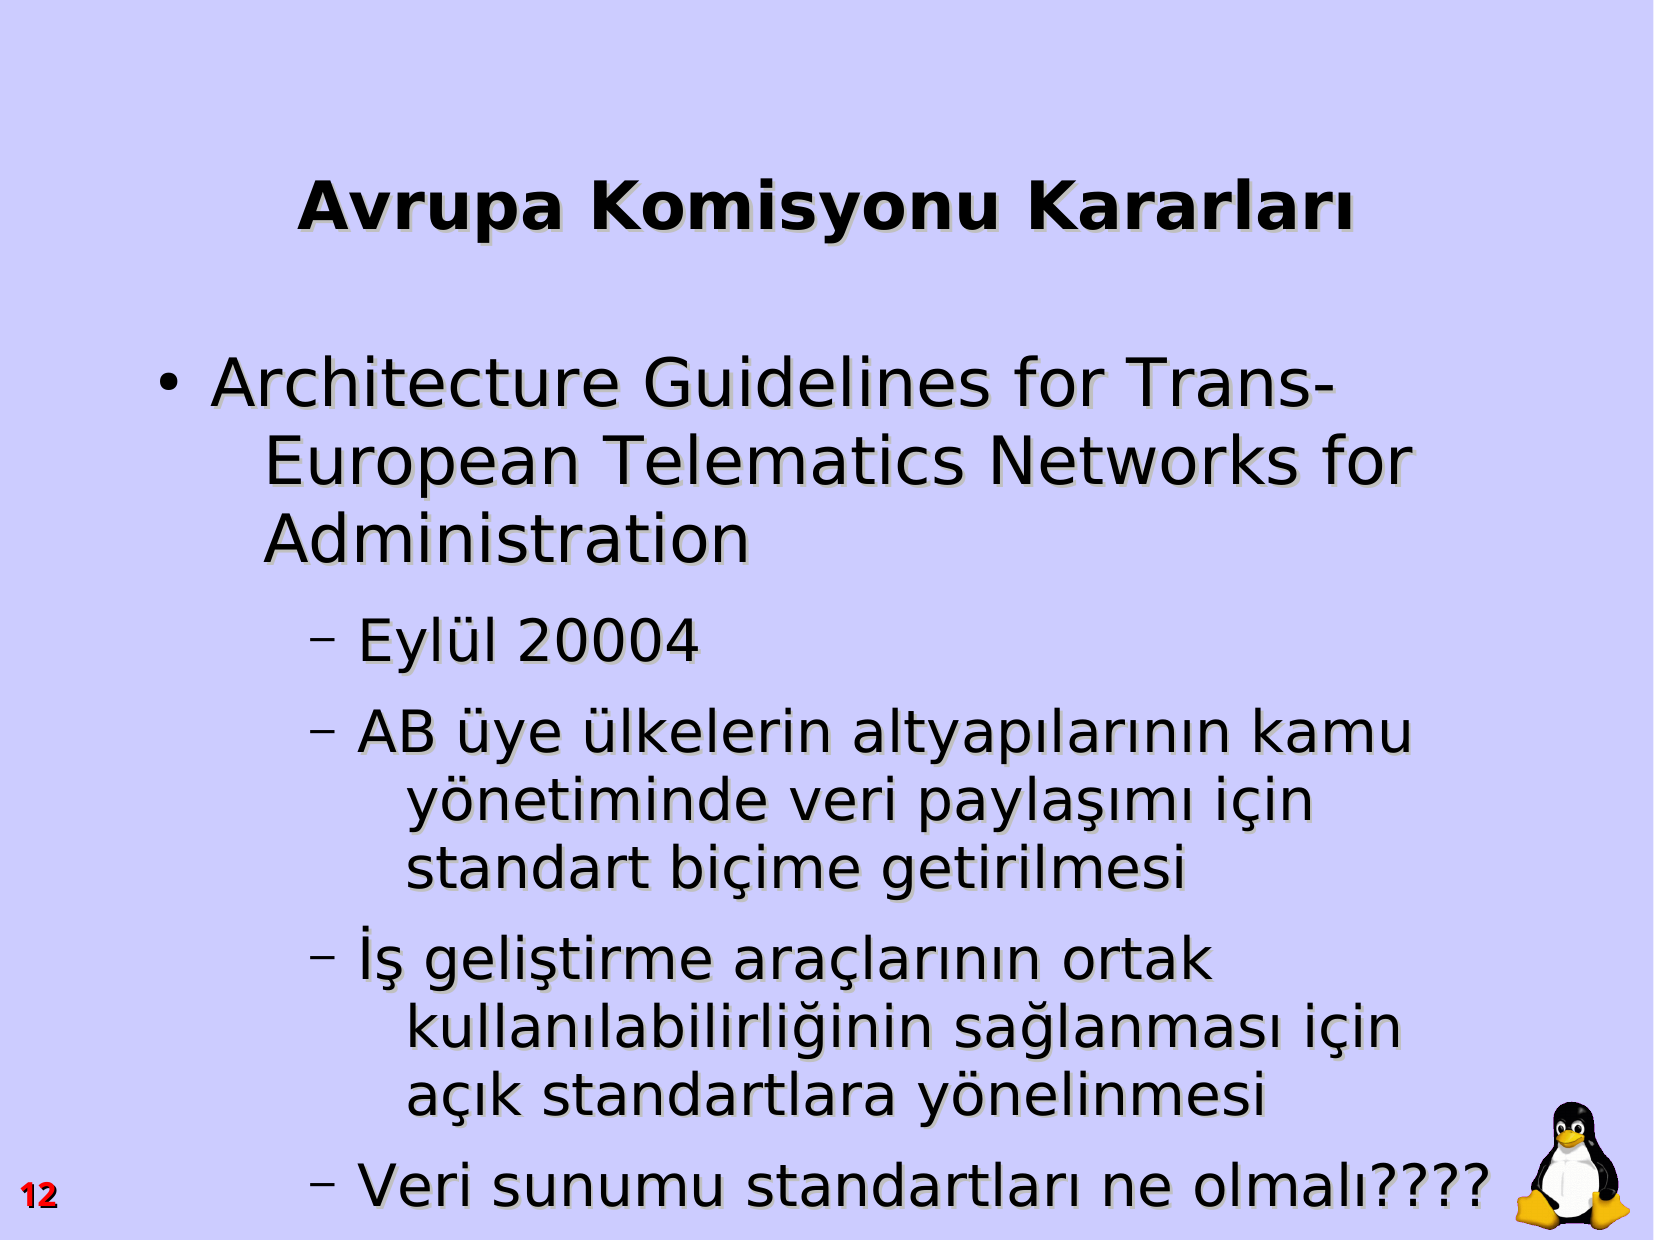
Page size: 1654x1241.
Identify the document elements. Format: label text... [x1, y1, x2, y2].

title Avrupa Komisyonu Kararları [121, 102, 1534, 310]
list Architecture Guidelines for Trans-European Telematics Networks for Administration Eylül 20004 AB üye ülkelerin altyapılarının kamu yönetiminde veri paylaşımı için standart biçime getirilmesi İş geliştirme araçlarının ortak kullanılabilirliğinin sağlanması için açık standartlara yönelinmesi Veri sunumu standartları ne olmalı???? [121, 344, 1534, 1127]
picture [1504, 1086, 1654, 1241]
